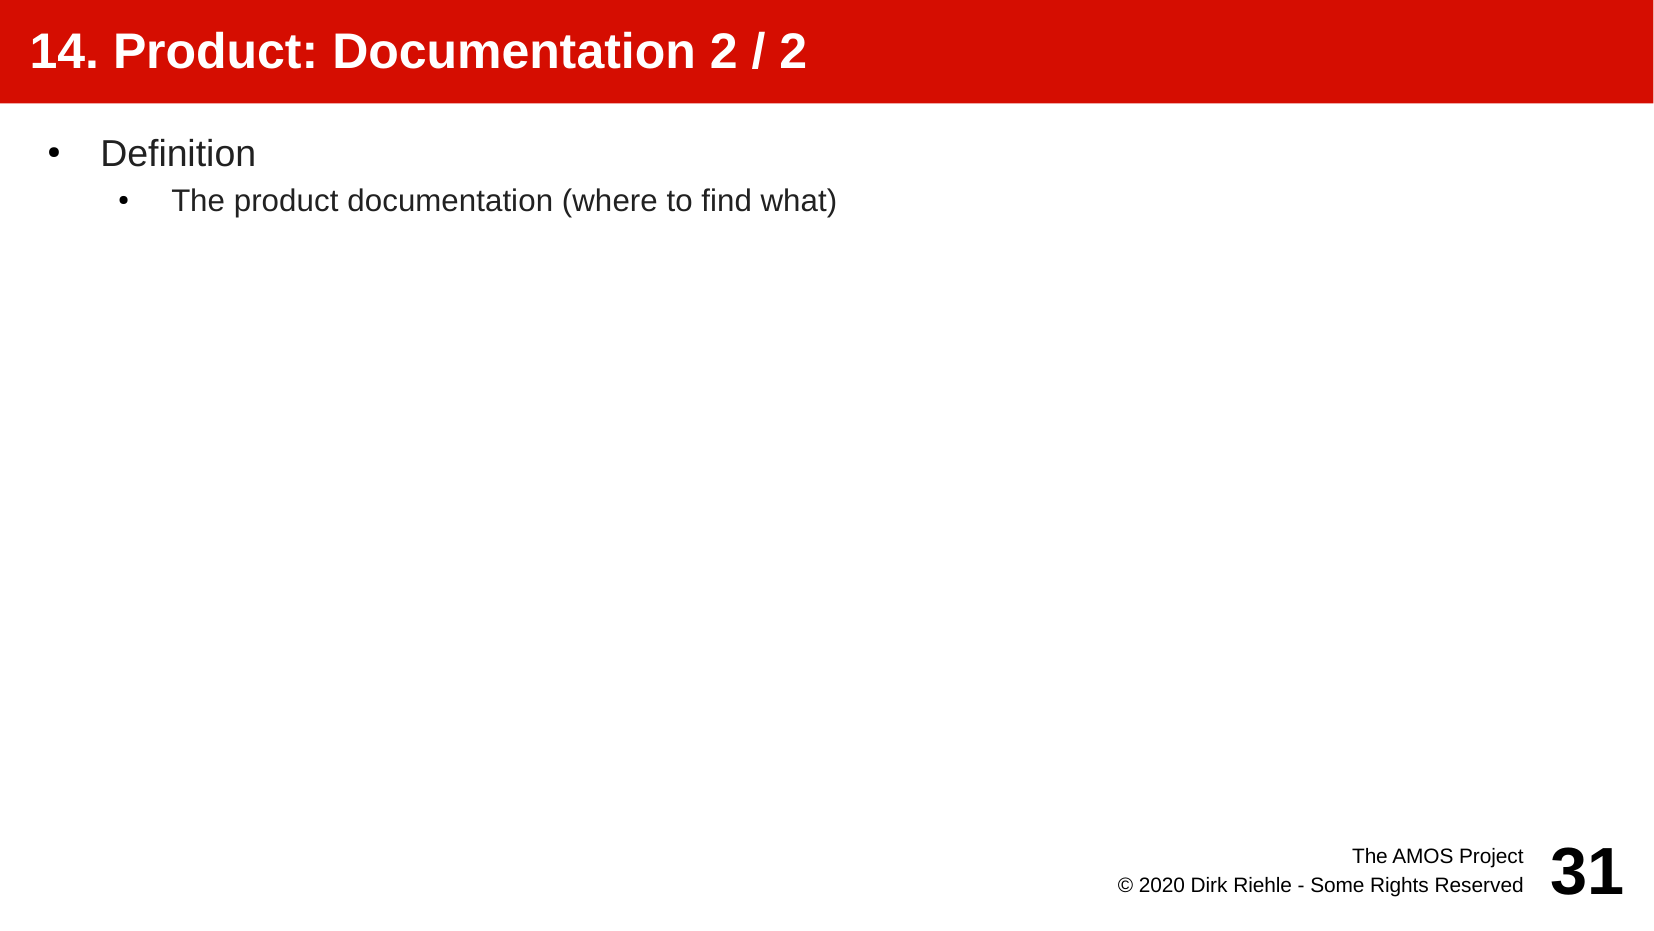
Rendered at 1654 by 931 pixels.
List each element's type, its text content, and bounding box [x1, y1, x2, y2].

title 14. Product: Documentation 2 / 2 [0, 0, 1654, 104]
list Definition The product documentation (where to find what) [29, 132, 1625, 813]
